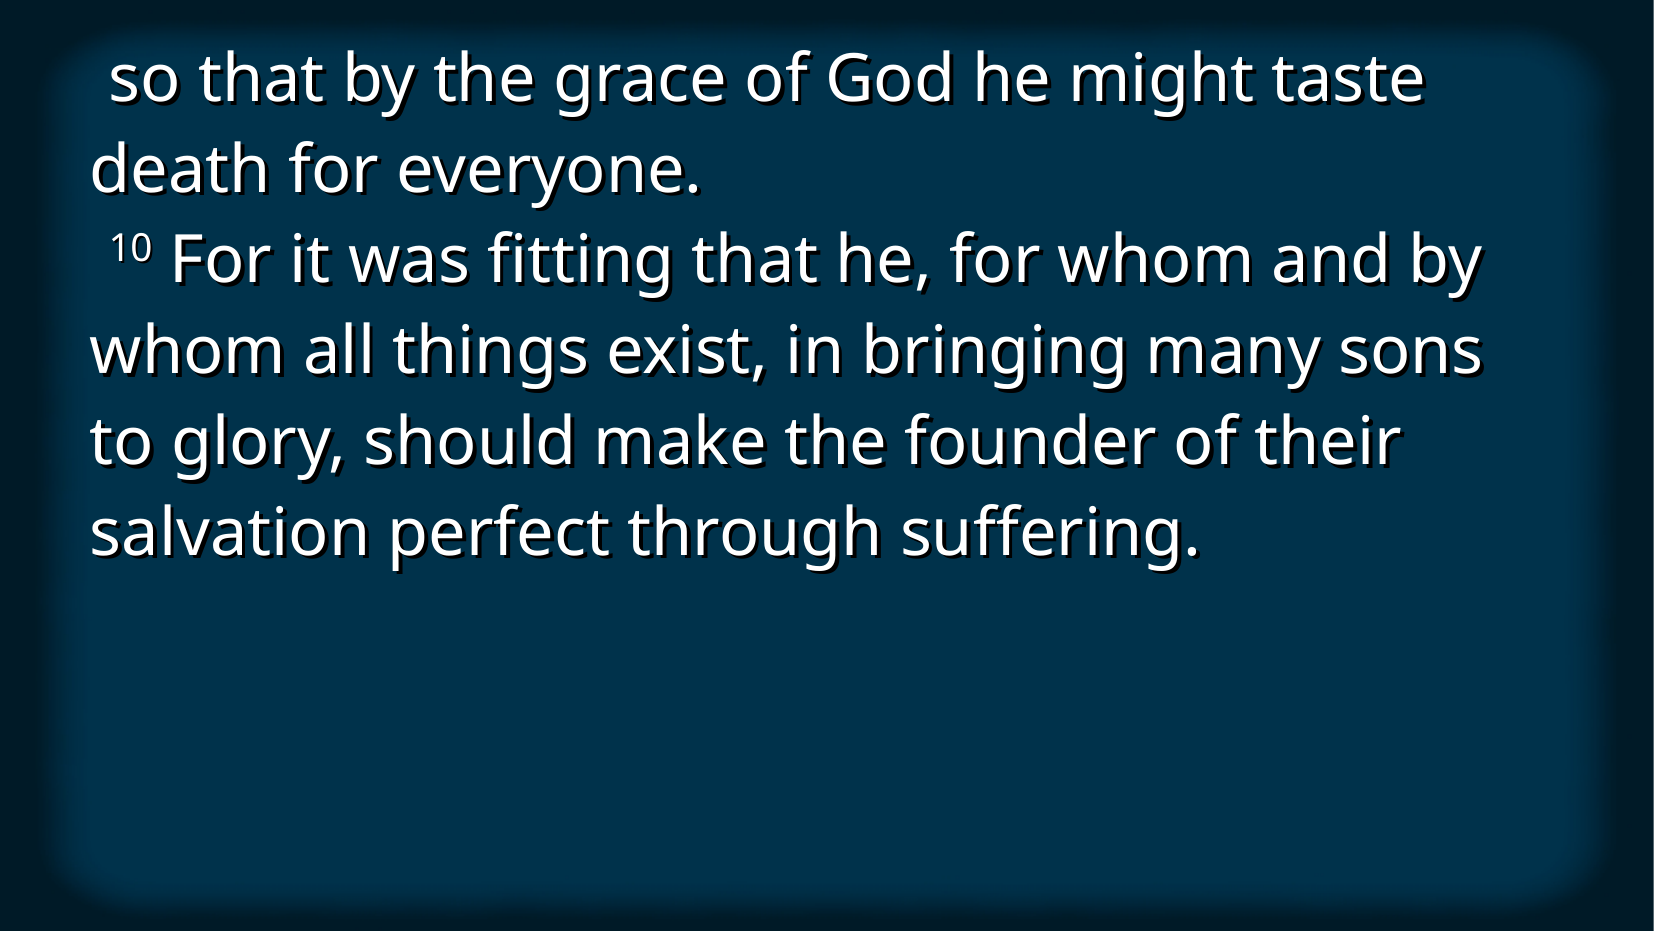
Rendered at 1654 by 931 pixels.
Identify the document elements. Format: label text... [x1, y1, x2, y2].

picture [0, 0, 1654, 931]
text_box so that by the grace of God he might taste death for everyone. 10 For it was fitting that he, for whom and by whom all things exist, in bringing many sons to glory, should make the founder of their salvation perfect through suffering. [75, 22, 1576, 571]
